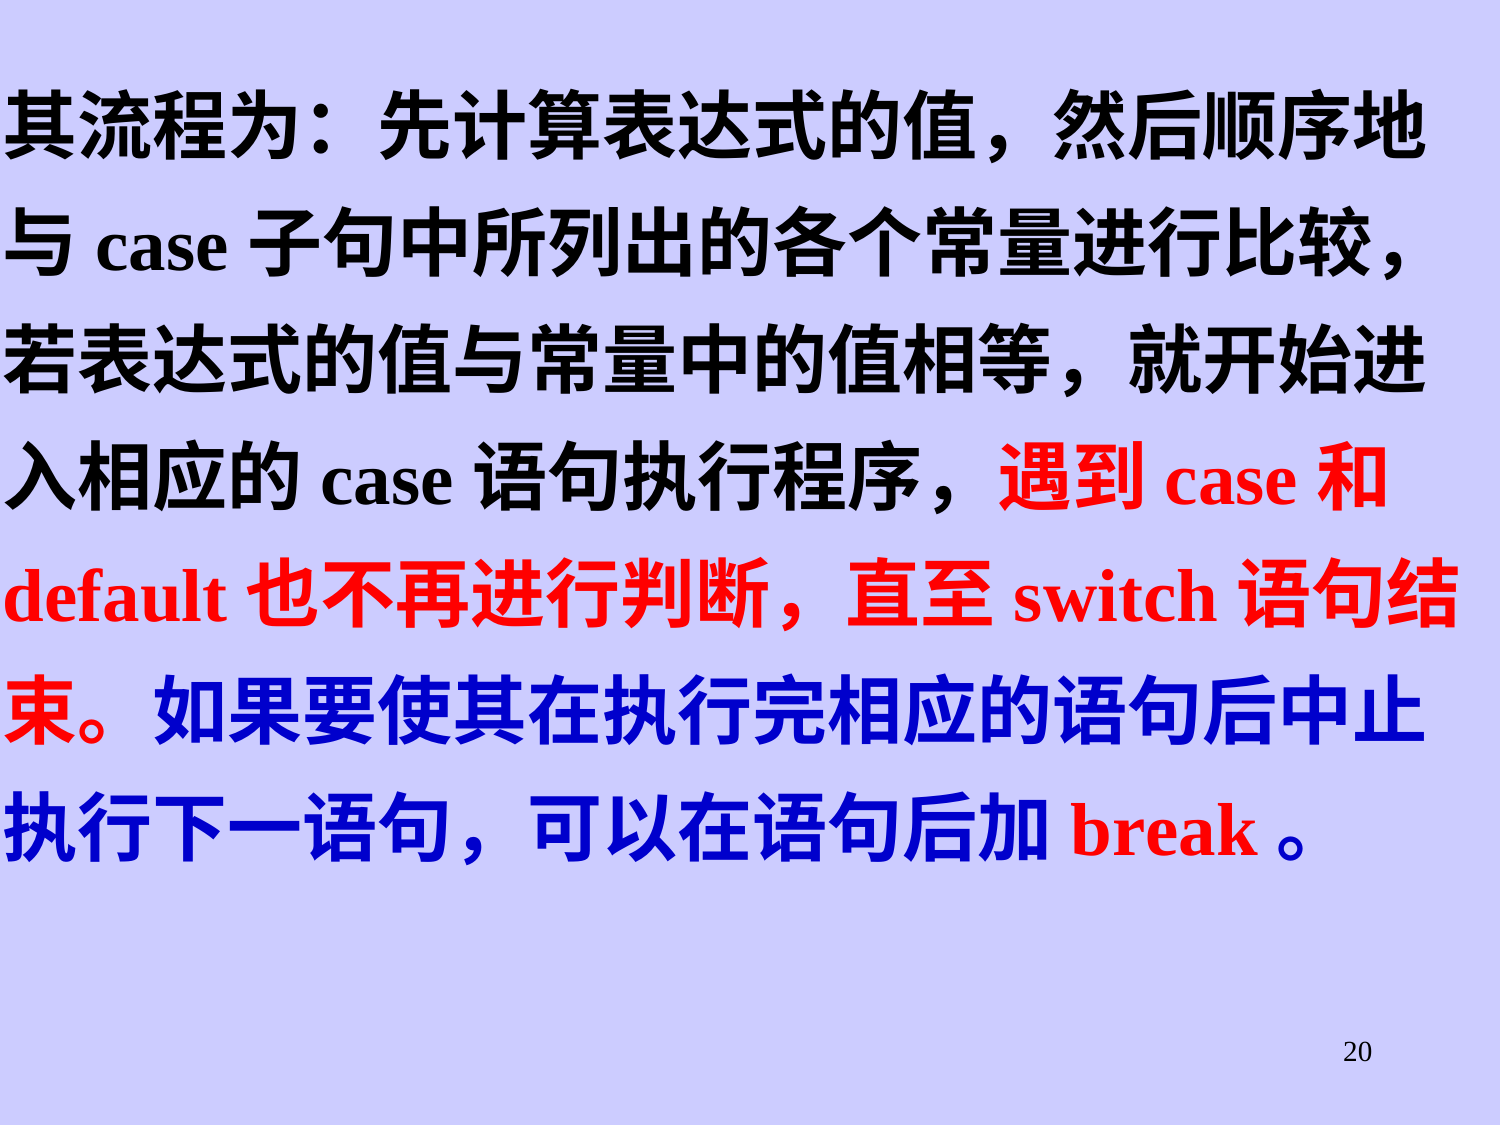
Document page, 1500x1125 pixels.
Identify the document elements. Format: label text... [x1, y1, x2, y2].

text_box <编号> [1074, 1025, 1388, 1101]
text_box 其流程为：先计算表达式的值，然后顺序地与case子句中所列出的各个常量进行比较，若表达式的值与常量中的值相等，就开始进入相应的case语句执行程序，遇到case和default也不再进行判断，直至switch语句结束。如果要使其在执行完相应的语句后中止执行下一语句，可以在语句后加break。 [0, 50, 1500, 873]
